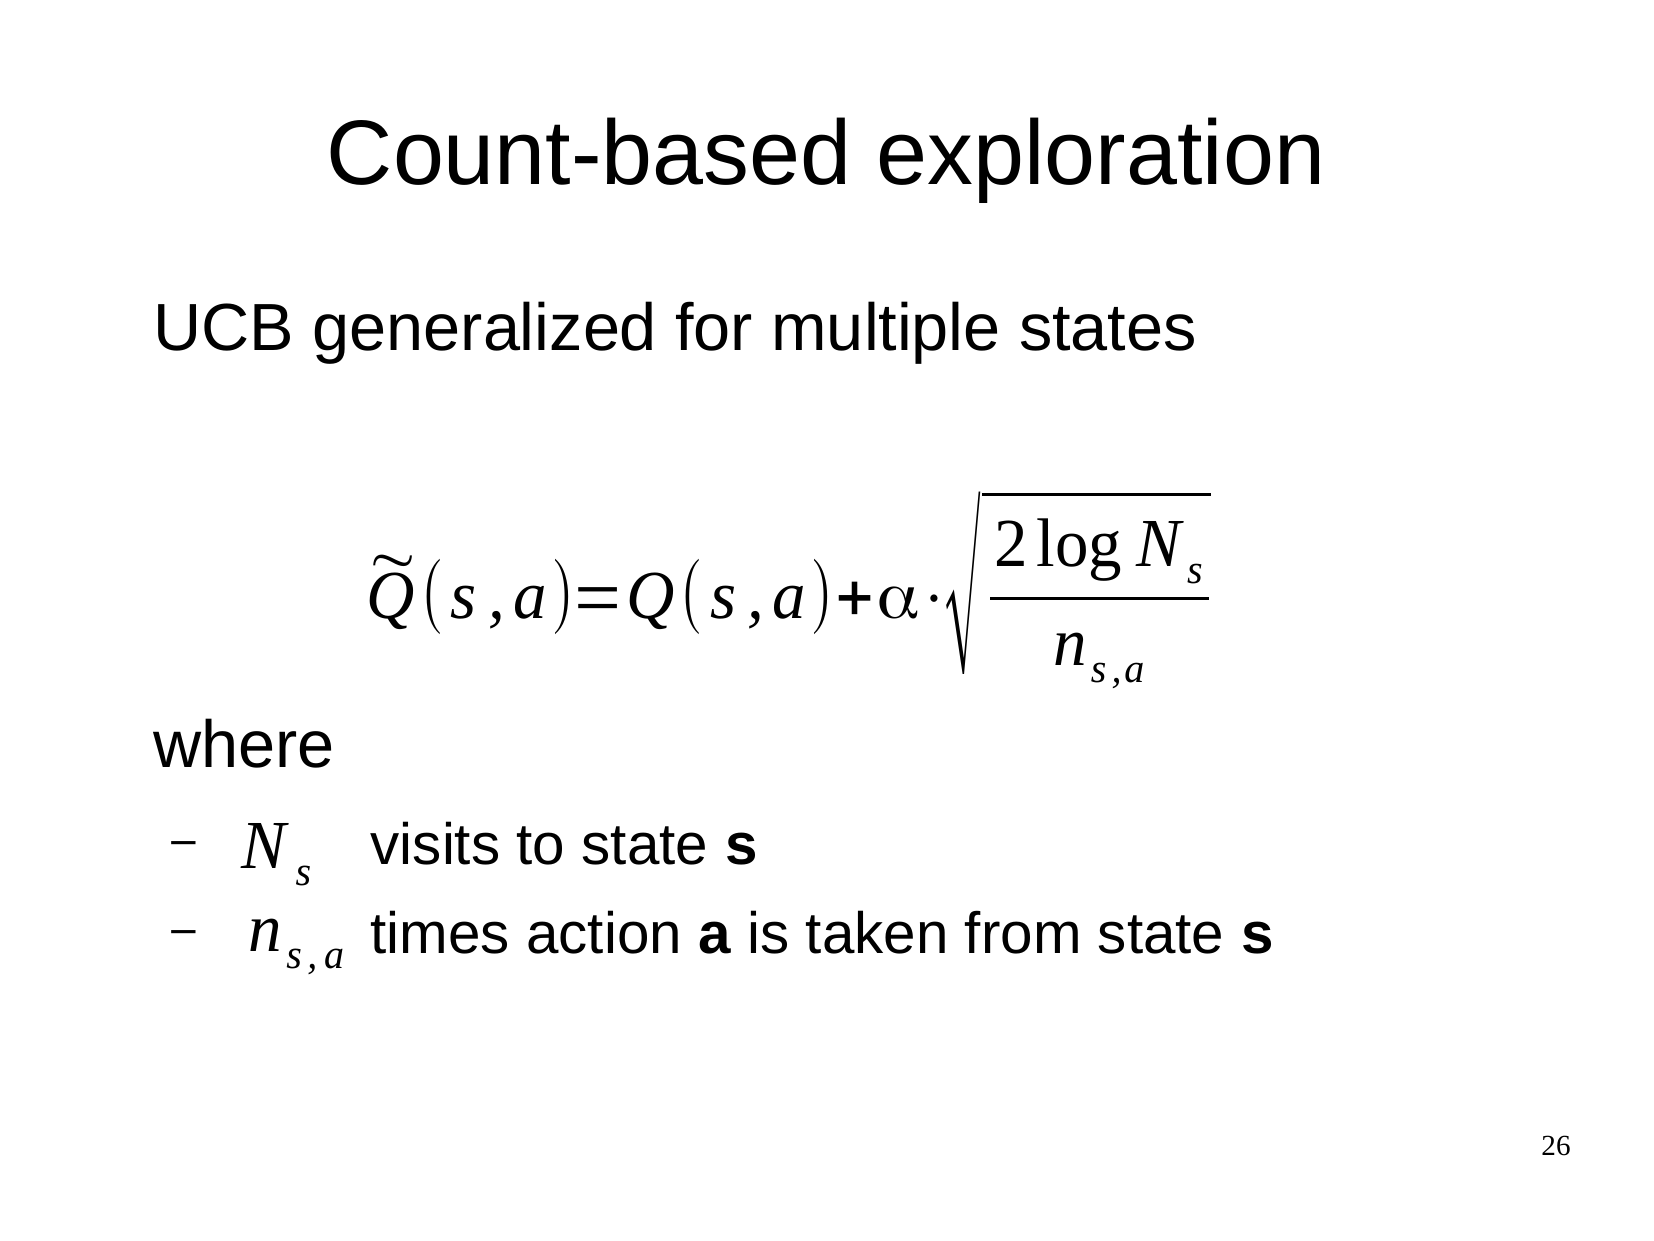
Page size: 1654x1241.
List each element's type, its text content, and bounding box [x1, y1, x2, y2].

title Count-based exploration [82, 49, 1571, 257]
list UCB generalized for multiple states where visits to state s times action a is taken from state s [82, 290, 1571, 1241]
chart [350, 489, 1229, 692]
chart [220, 808, 359, 979]
